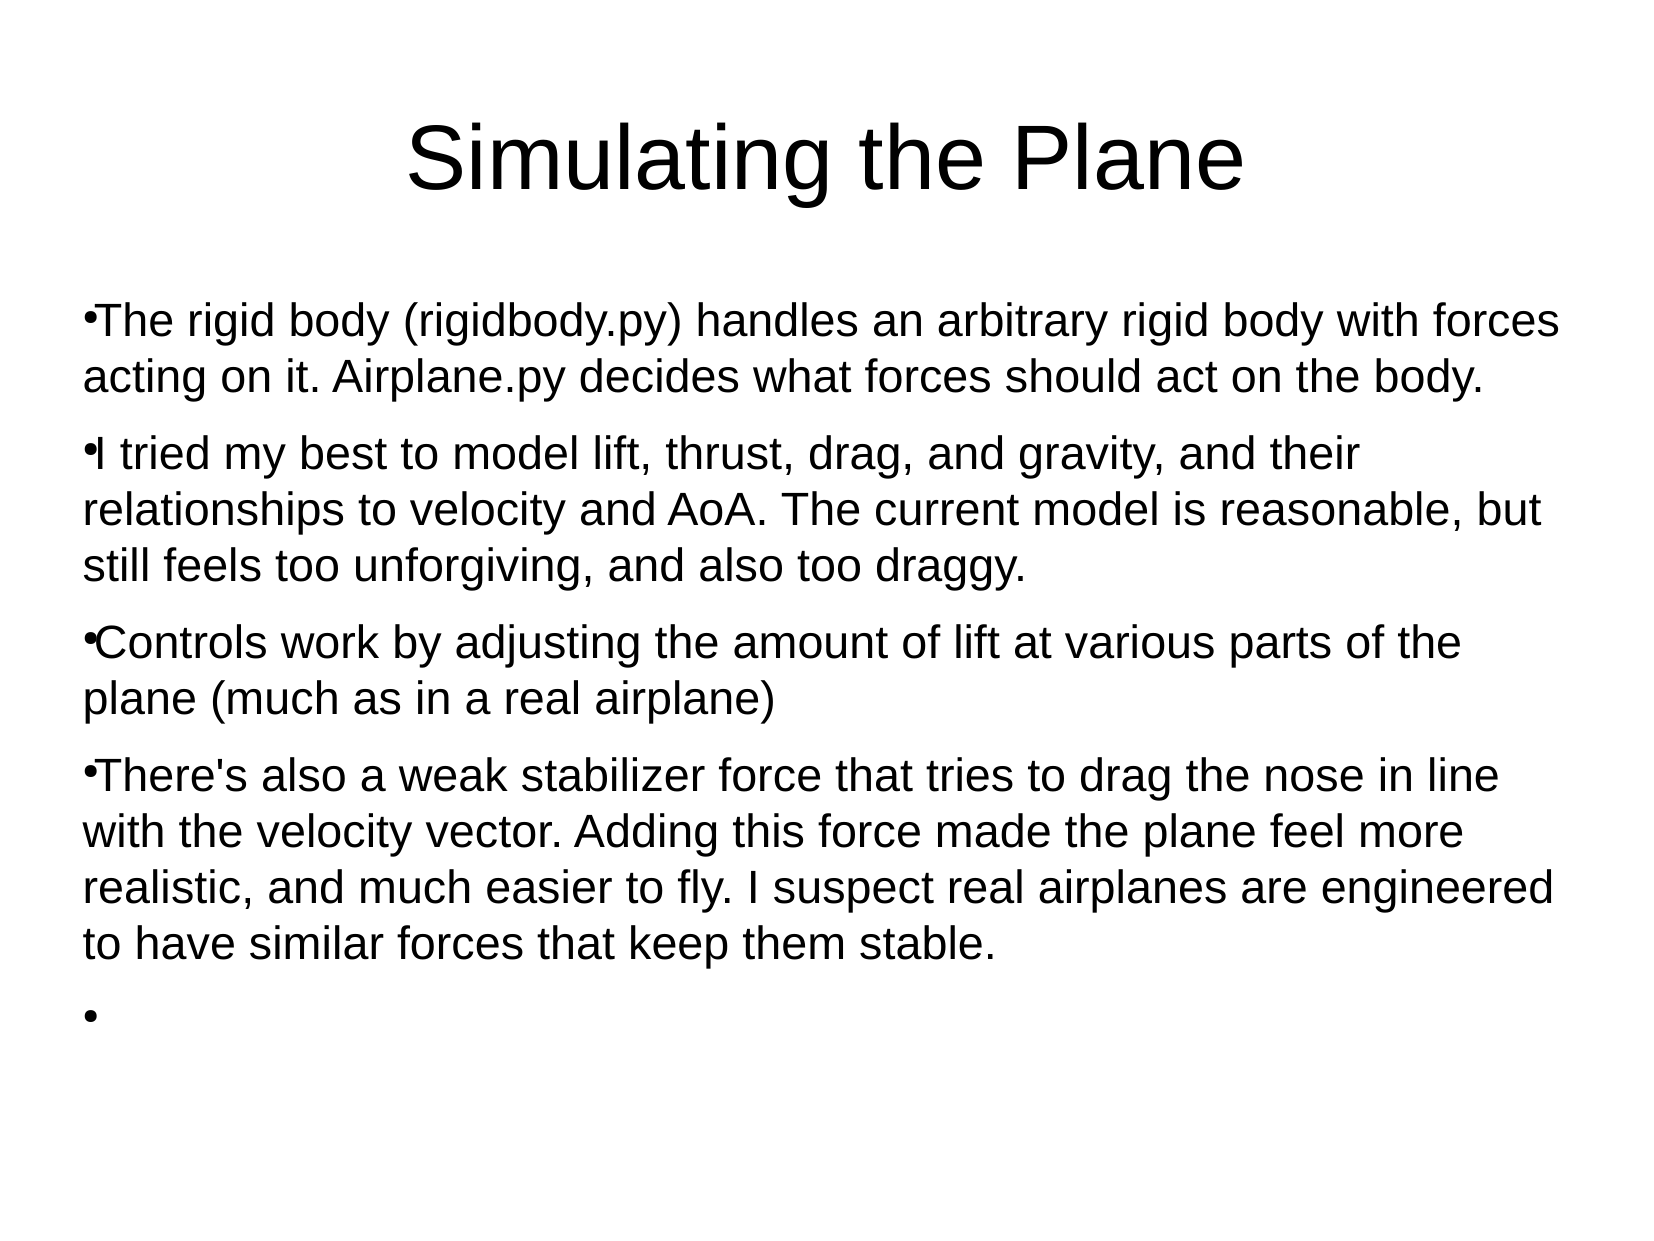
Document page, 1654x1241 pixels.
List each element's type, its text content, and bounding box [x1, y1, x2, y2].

list The rigid body (rigidbody.py) handles an arbitrary rigid body with forces acting on it. Airplane.py decides what forces should act on the body. I tried my best to model lift, thrust, drag, and gravity, and their relationships to velocity and AoA. The current model is reasonable, but still feels too unforgiving, and also too draggy. Controls work by adjusting the amount of lift at various parts of the plane (much as in a real airplane) There's also a weak stabilizer force that tries to drag the nose in line with the velocity vector. Adding this force made the plane feel more realistic, and much easier to fly. I suspect real airplanes are engineered to have similar forces that keep them stable. [82, 290, 1571, 1010]
title Simulating the Plane [82, 49, 1571, 257]
